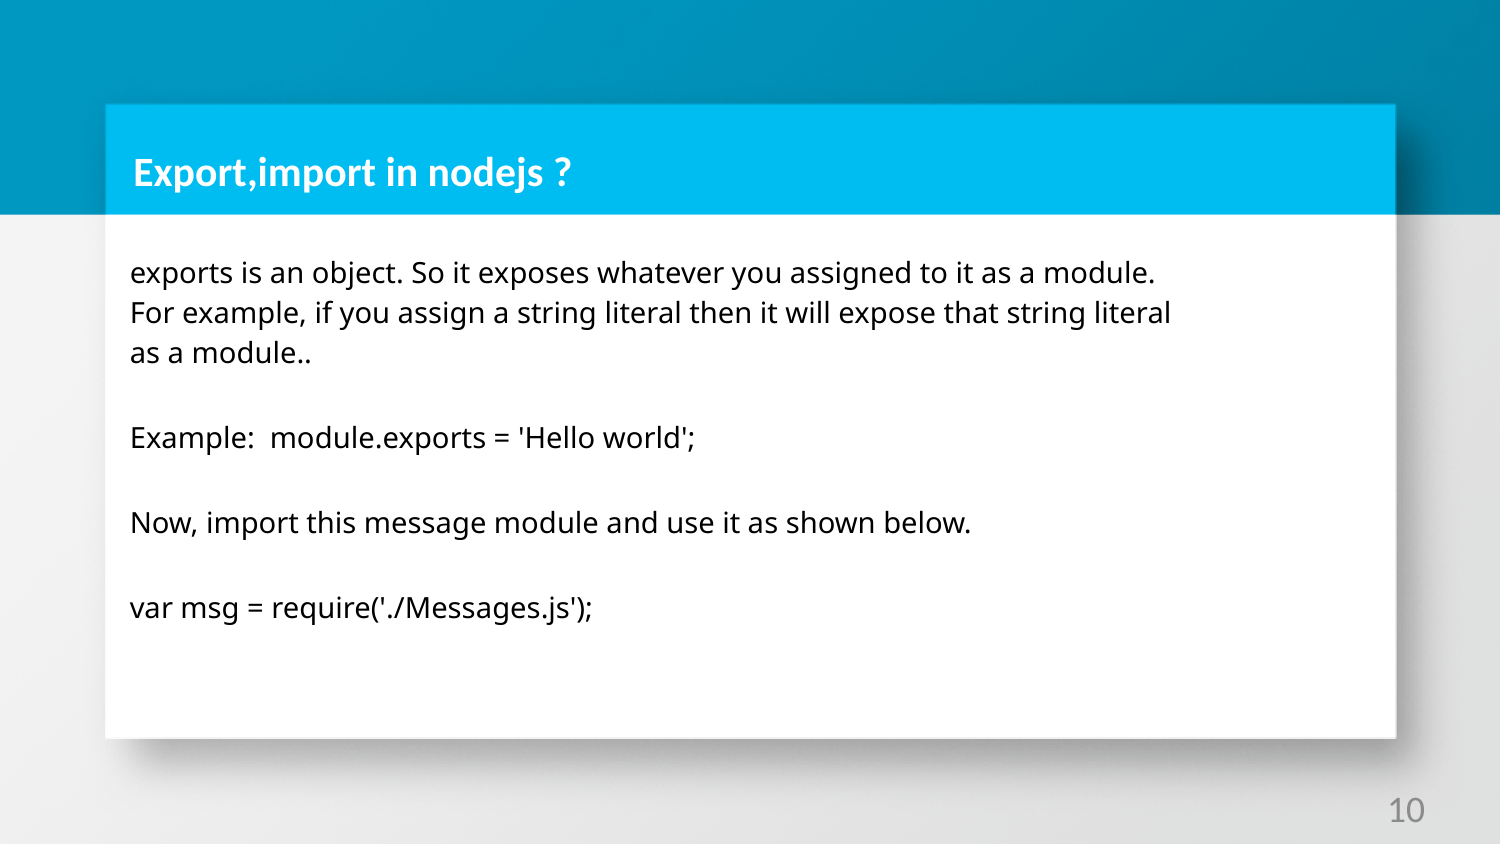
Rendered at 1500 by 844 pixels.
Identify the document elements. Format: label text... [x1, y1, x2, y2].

title Export,import in nodejs ? [131, 142, 901, 196]
picture [0, 215, 1500, 844]
text_box exports is an object. So it exposes whatever you assigned to it as a module. For example, if you assign a string literal then it will expose that string literal as a module.. Example: module.exports = 'Hello world'; Now, import this message module and use it as shown below. var msg = require('./Messages.js'); [115, 245, 1216, 668]
